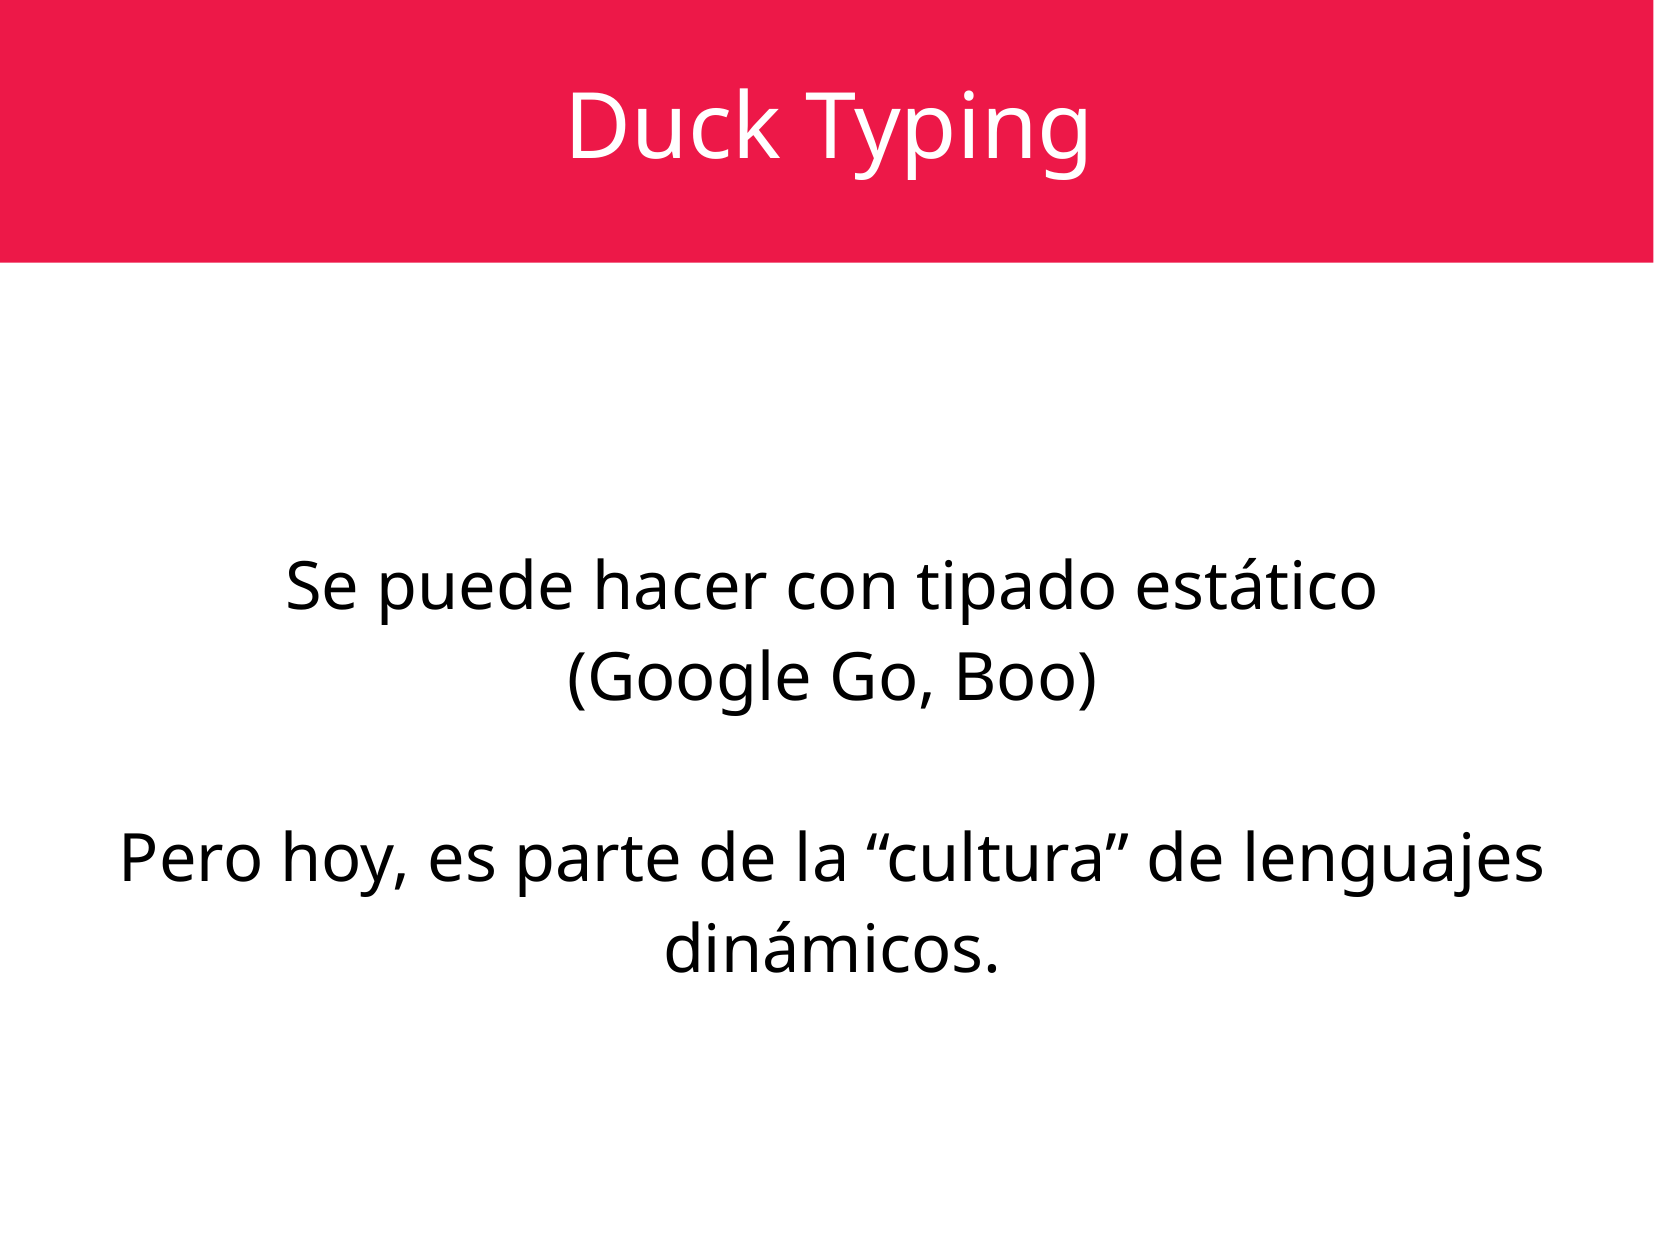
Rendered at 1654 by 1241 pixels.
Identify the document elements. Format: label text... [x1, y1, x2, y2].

subtitle Se puede hacer con tipado estático (Google Go, Boo) Pero hoy, es parte de la “cultura” de lenguajes dinámicos. [53, 290, 1613, 1241]
title Duck Typing [47, 19, 1613, 228]
